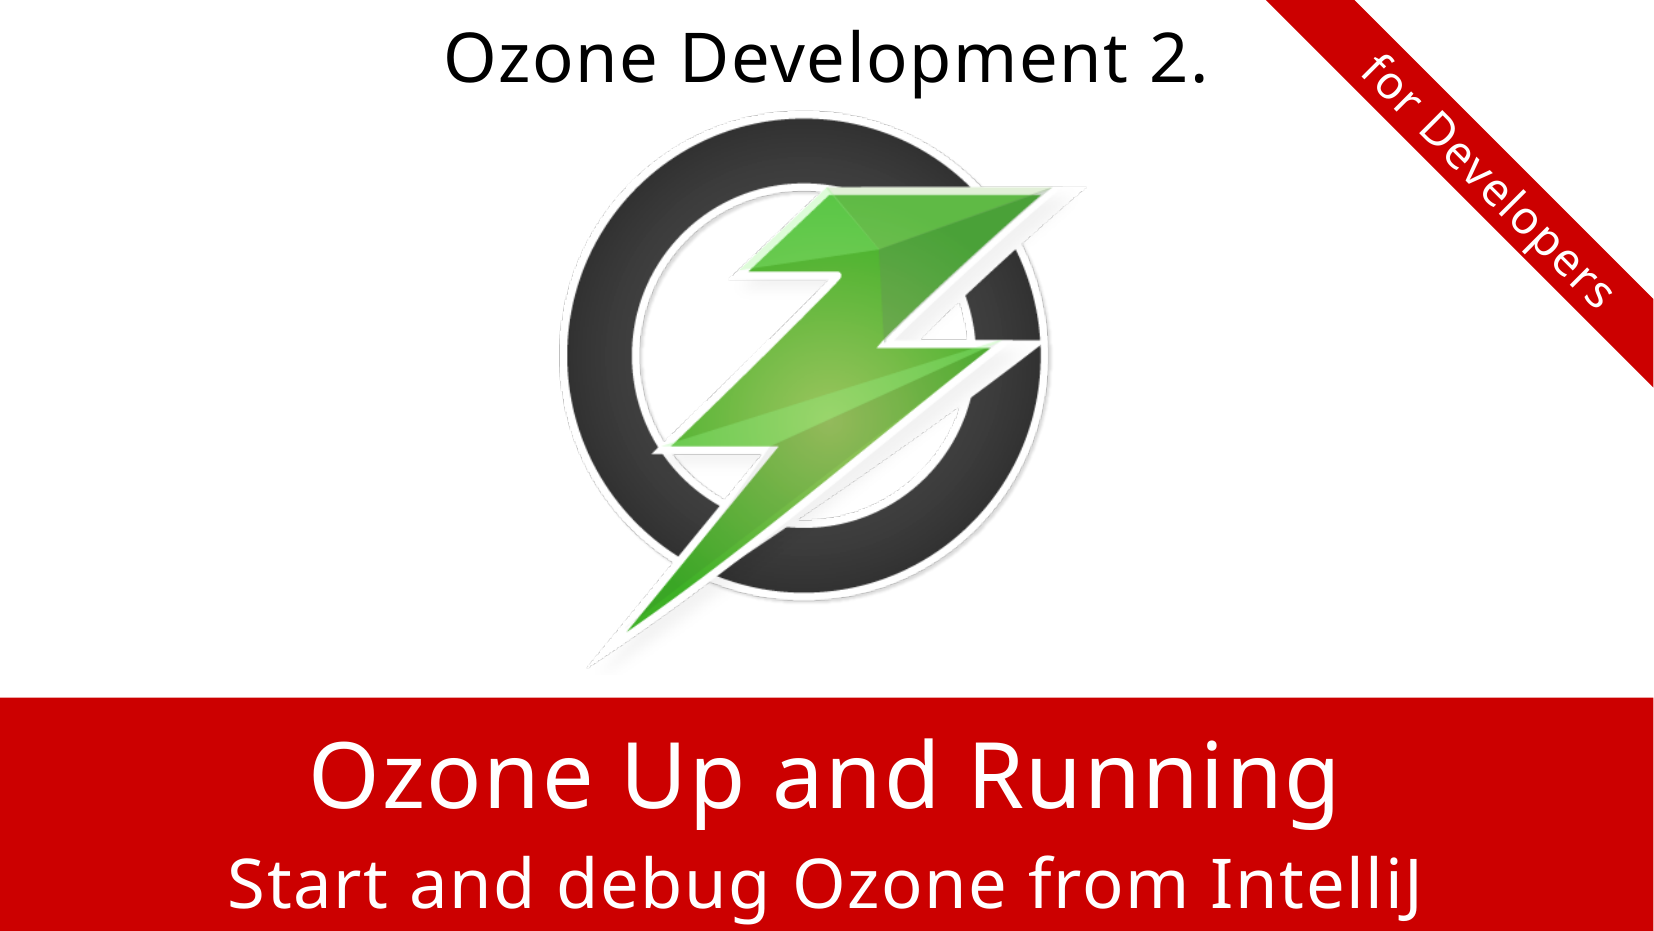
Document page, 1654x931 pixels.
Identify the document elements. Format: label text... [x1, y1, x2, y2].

title Ozone Development 2. [0, 8, 1369, 105]
title for Developers [1270, 0, 1654, 384]
title Ozone Up and Running Start and debug Ozone from IntelliJ [0, 697, 1654, 931]
title Ozone Development 2. [1364, 8, 1654, 105]
picture [552, 100, 1094, 675]
